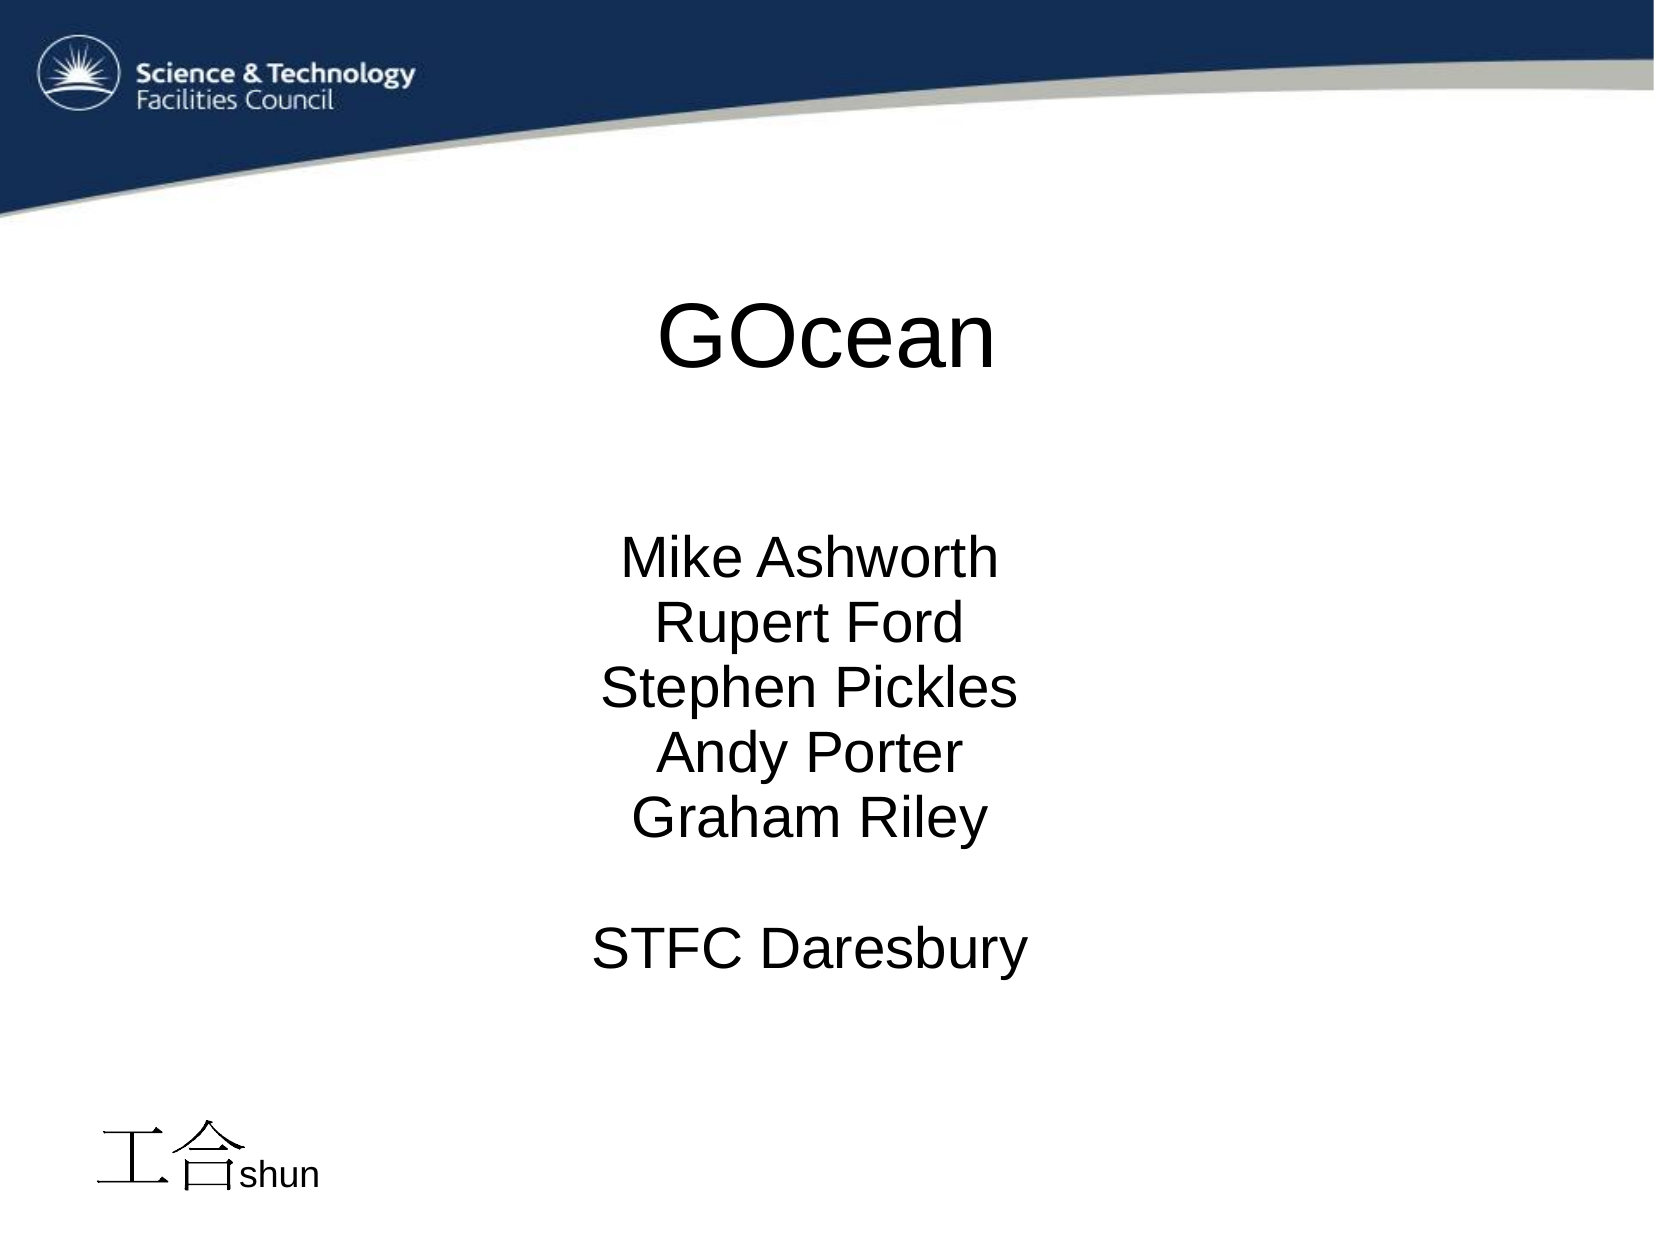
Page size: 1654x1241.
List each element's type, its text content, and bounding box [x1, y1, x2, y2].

picture [80, 1110, 278, 1211]
title GOcean [82, 232, 1571, 440]
subtitle Mike Ashworth Rupert Ford Stephen Pickles Andy Porter Graham Riley STFC Daresbury [82, 496, 1538, 1010]
picture [0, 0, 1654, 237]
